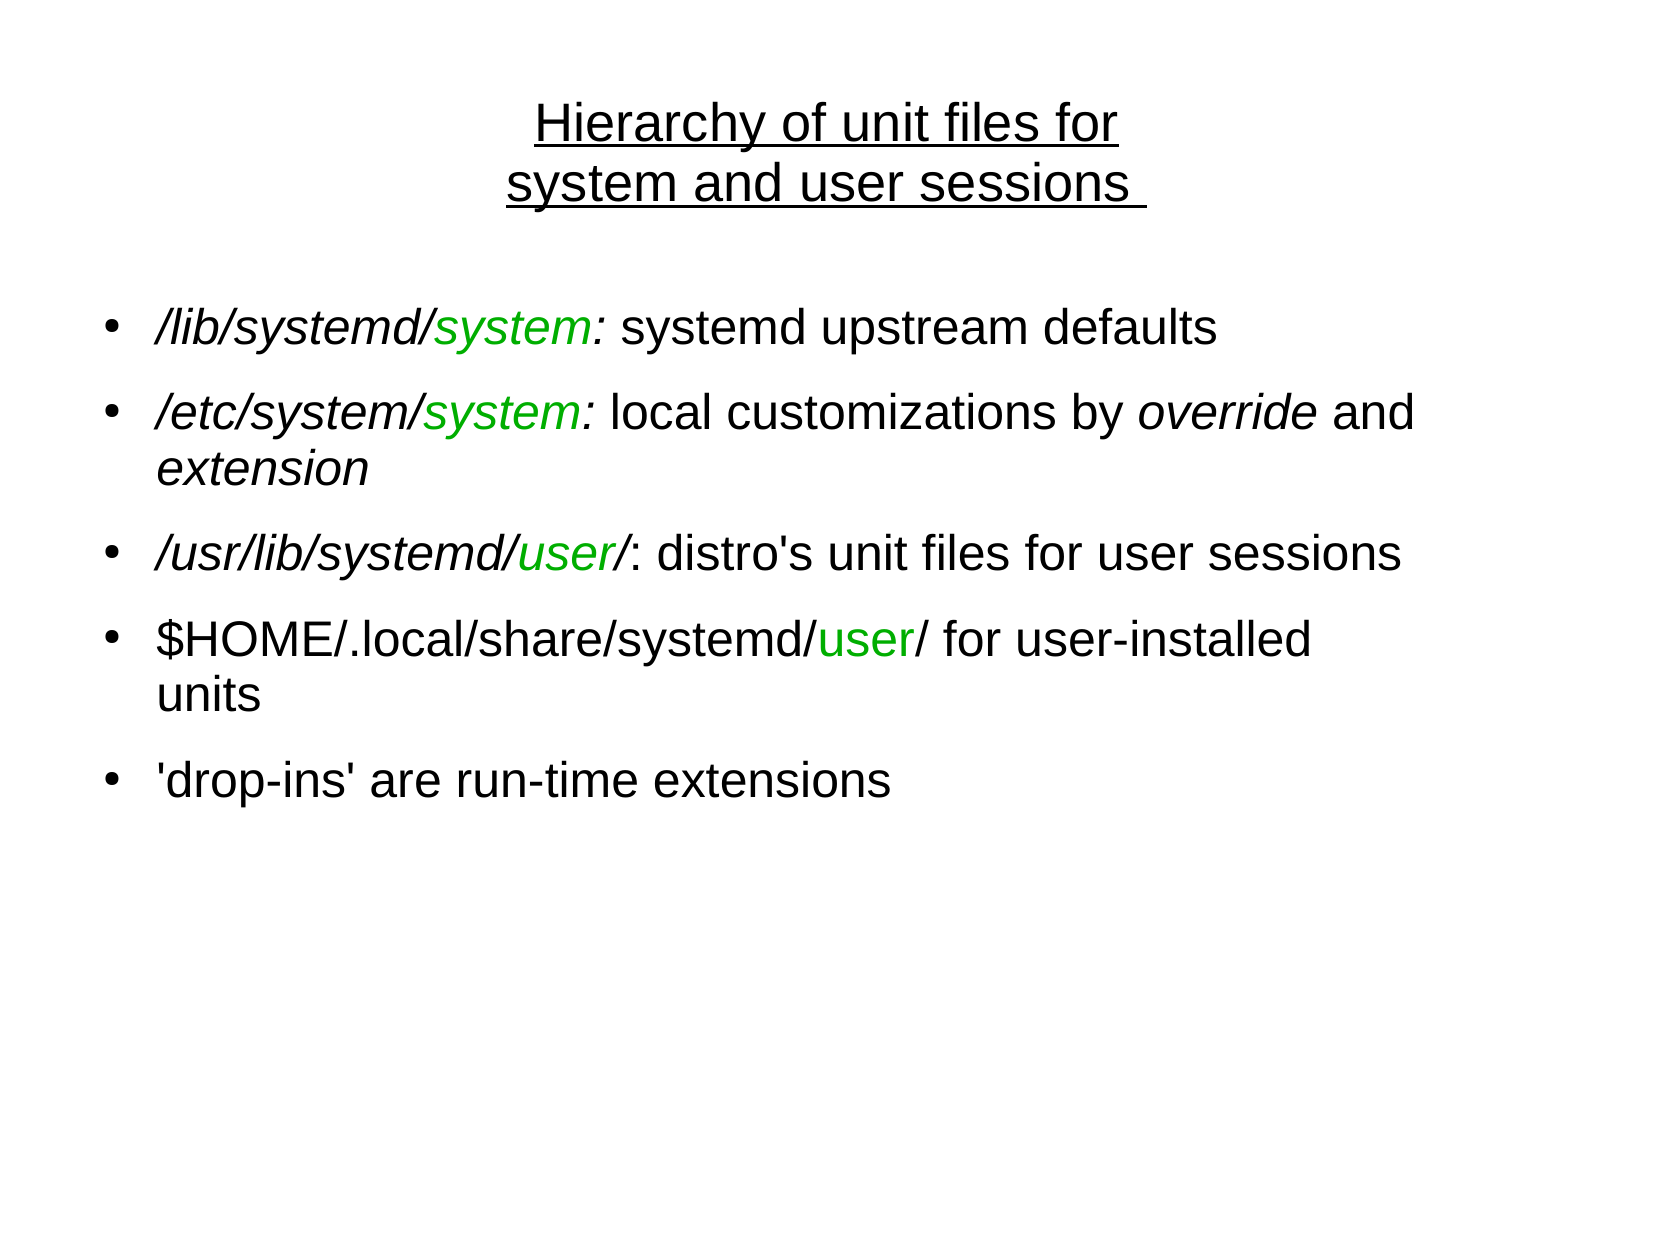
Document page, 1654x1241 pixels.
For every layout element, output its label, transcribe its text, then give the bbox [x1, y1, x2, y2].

title Hierarchy of unit files for system and user sessions [82, 49, 1571, 257]
list /lib/systemd/system: systemd upstream defaults /etc/system/system: local customizations by override and extension /usr/lib/systemd/user/: distro's unit files for user sessions $HOME/.local/share/systemd/user/ for user-installed units 'drop-ins' are run-time extensions [85, 299, 1426, 976]
